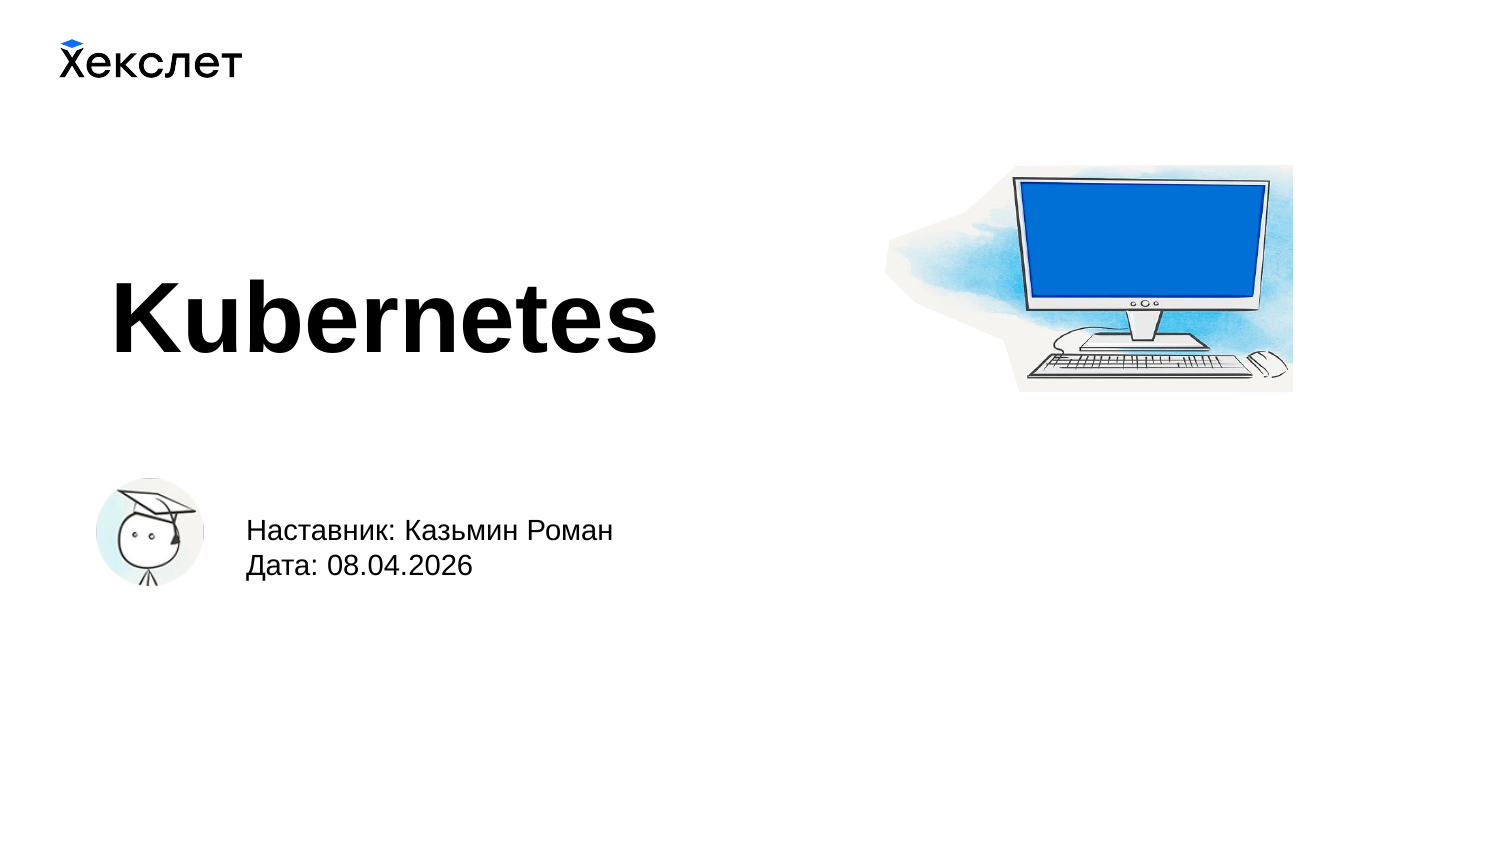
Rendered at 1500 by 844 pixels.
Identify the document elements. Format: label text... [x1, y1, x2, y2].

text_box Наставник: Казьмин Роман Дата: 08.04.2026 [231, 503, 776, 586]
picture [59, 39, 242, 78]
picture [884, 108, 1293, 450]
text_box Kubernetes [68, 244, 749, 381]
picture [95, 476, 205, 586]
